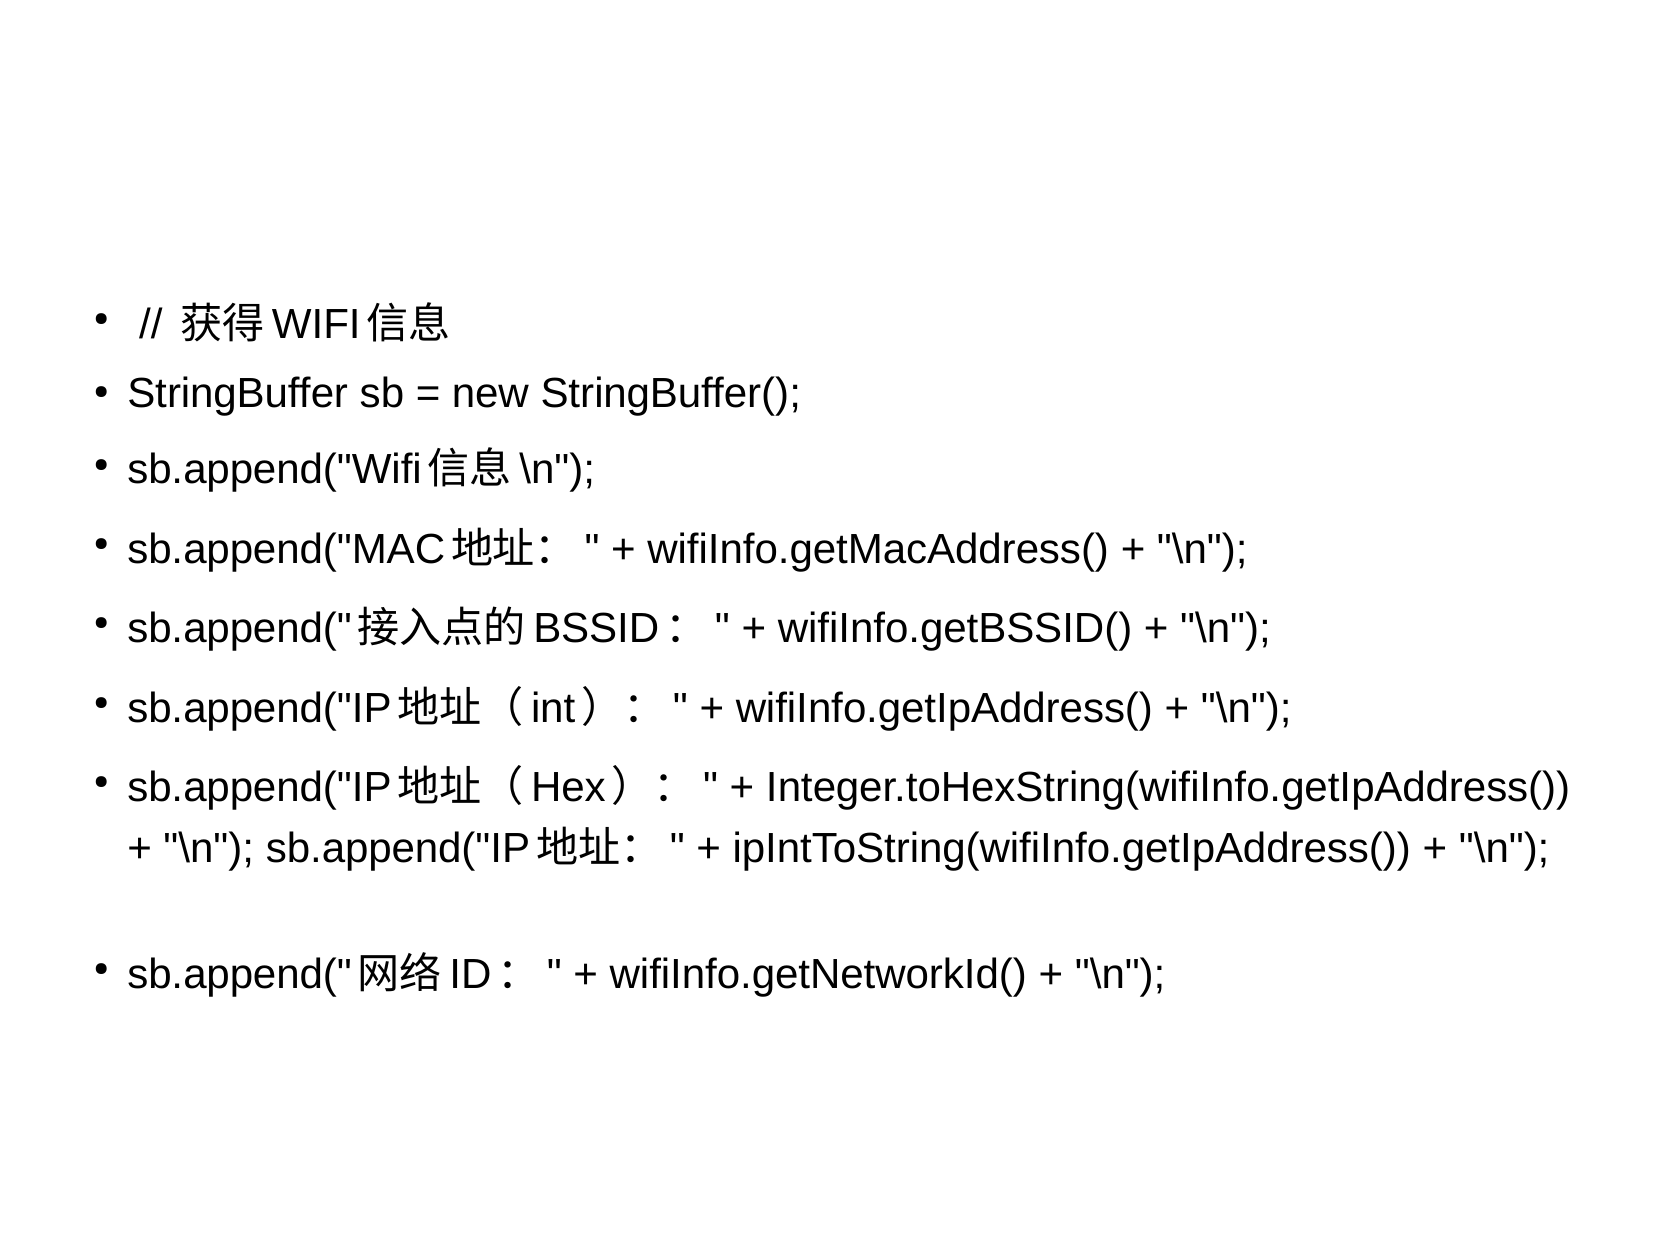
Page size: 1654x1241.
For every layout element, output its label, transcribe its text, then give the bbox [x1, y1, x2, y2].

list // 获得WIFI信息 StringBuffer sb = new StringBuffer(); sb.append("Wifi信息\n"); sb.append("MAC地址：" + wifiInfo.getMacAddress() + "\n"); sb.append("接入点的BSSID：" + wifiInfo.getBSSID() + "\n"); sb.append("IP地址（int）：" + wifiInfo.getIpAddress() + "\n"); sb.append("IP地址（Hex）：" + Integer.toHexString(wifiInfo.getIpAddress()) + "\n"); sb.append("IP地址：" + ipIntToString(wifiInfo.getIpAddress()) + "\n"); sb.append("网络ID：" + wifiInfo.getNetworkId() + "\n"); [82, 290, 1571, 1010]
